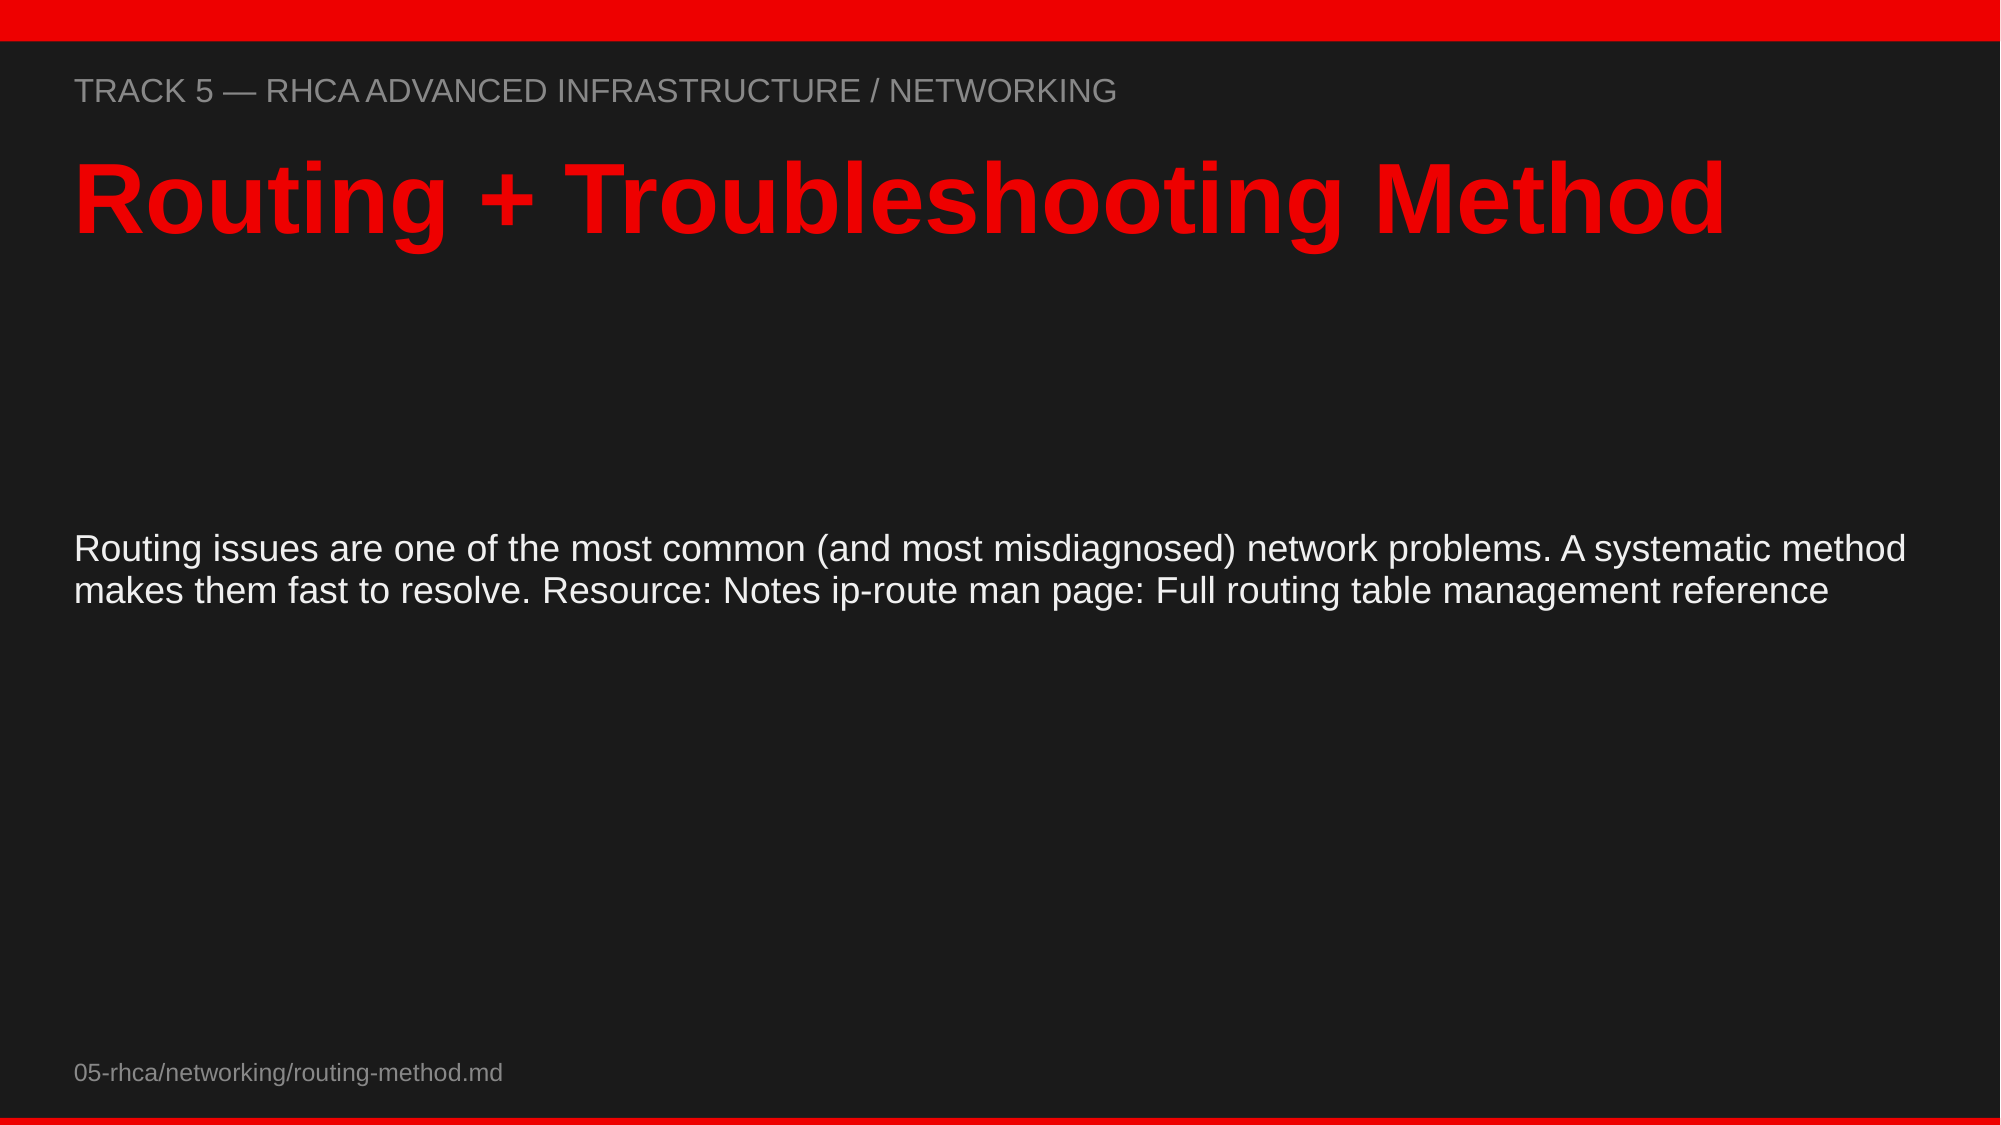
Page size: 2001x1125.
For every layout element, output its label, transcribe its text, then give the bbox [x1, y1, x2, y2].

text_box [0, 1117, 2001, 1125]
text_box Routing issues are one of the most common (and most misdiagnosed) network problems. A systematic method makes them fast to resolve. Resource: Notes ip-route man page: Full routing table management reference [59, 519, 1942, 727]
text_box 05-rhca/networking/routing-method.md [59, 1051, 1942, 1093]
text_box TRACK 5 — RHCA ADVANCED INFRASTRUCTURE / NETWORKING [59, 64, 1942, 119]
text_box Routing + Troubleshooting Method [59, 135, 1942, 461]
text_box [0, 0, 2001, 42]
